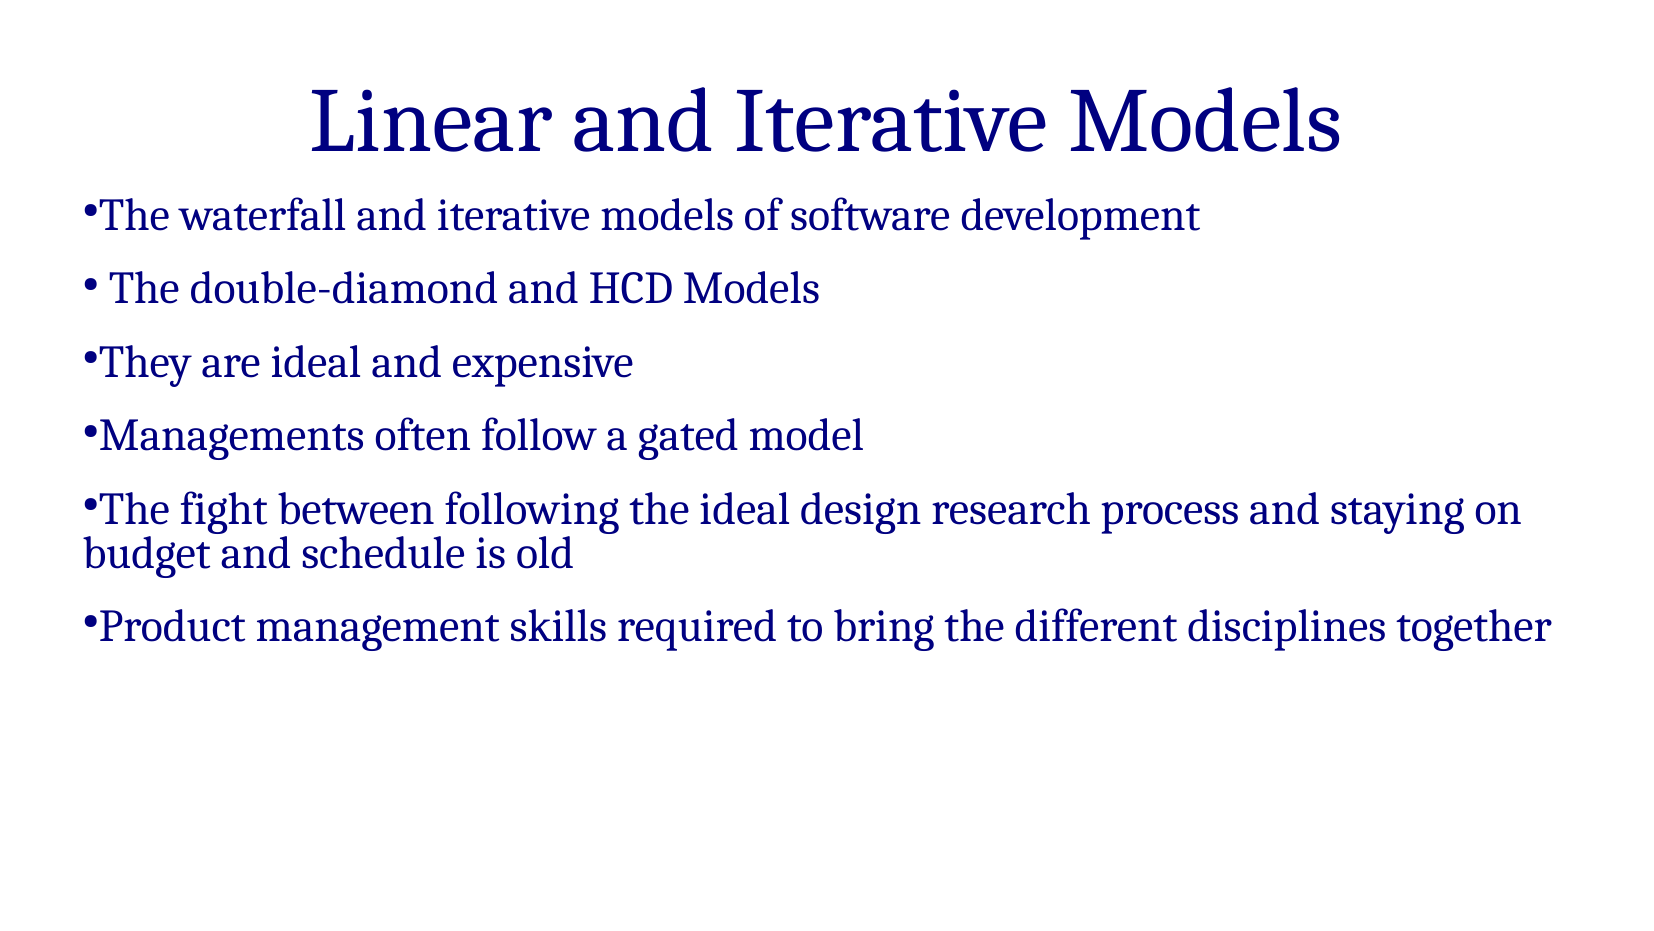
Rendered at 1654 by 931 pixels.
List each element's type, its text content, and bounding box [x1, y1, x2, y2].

list The waterfall and iterative models of software development The double-diamond and HCD Models They are ideal and expensive Managements often follow a gated model The fight between following the ideal design research process and staying on budget and schedule is old Product management skills required to bring the different disciplines together [82, 195, 1571, 735]
title Linear and Iterative Models [82, 37, 1571, 193]
